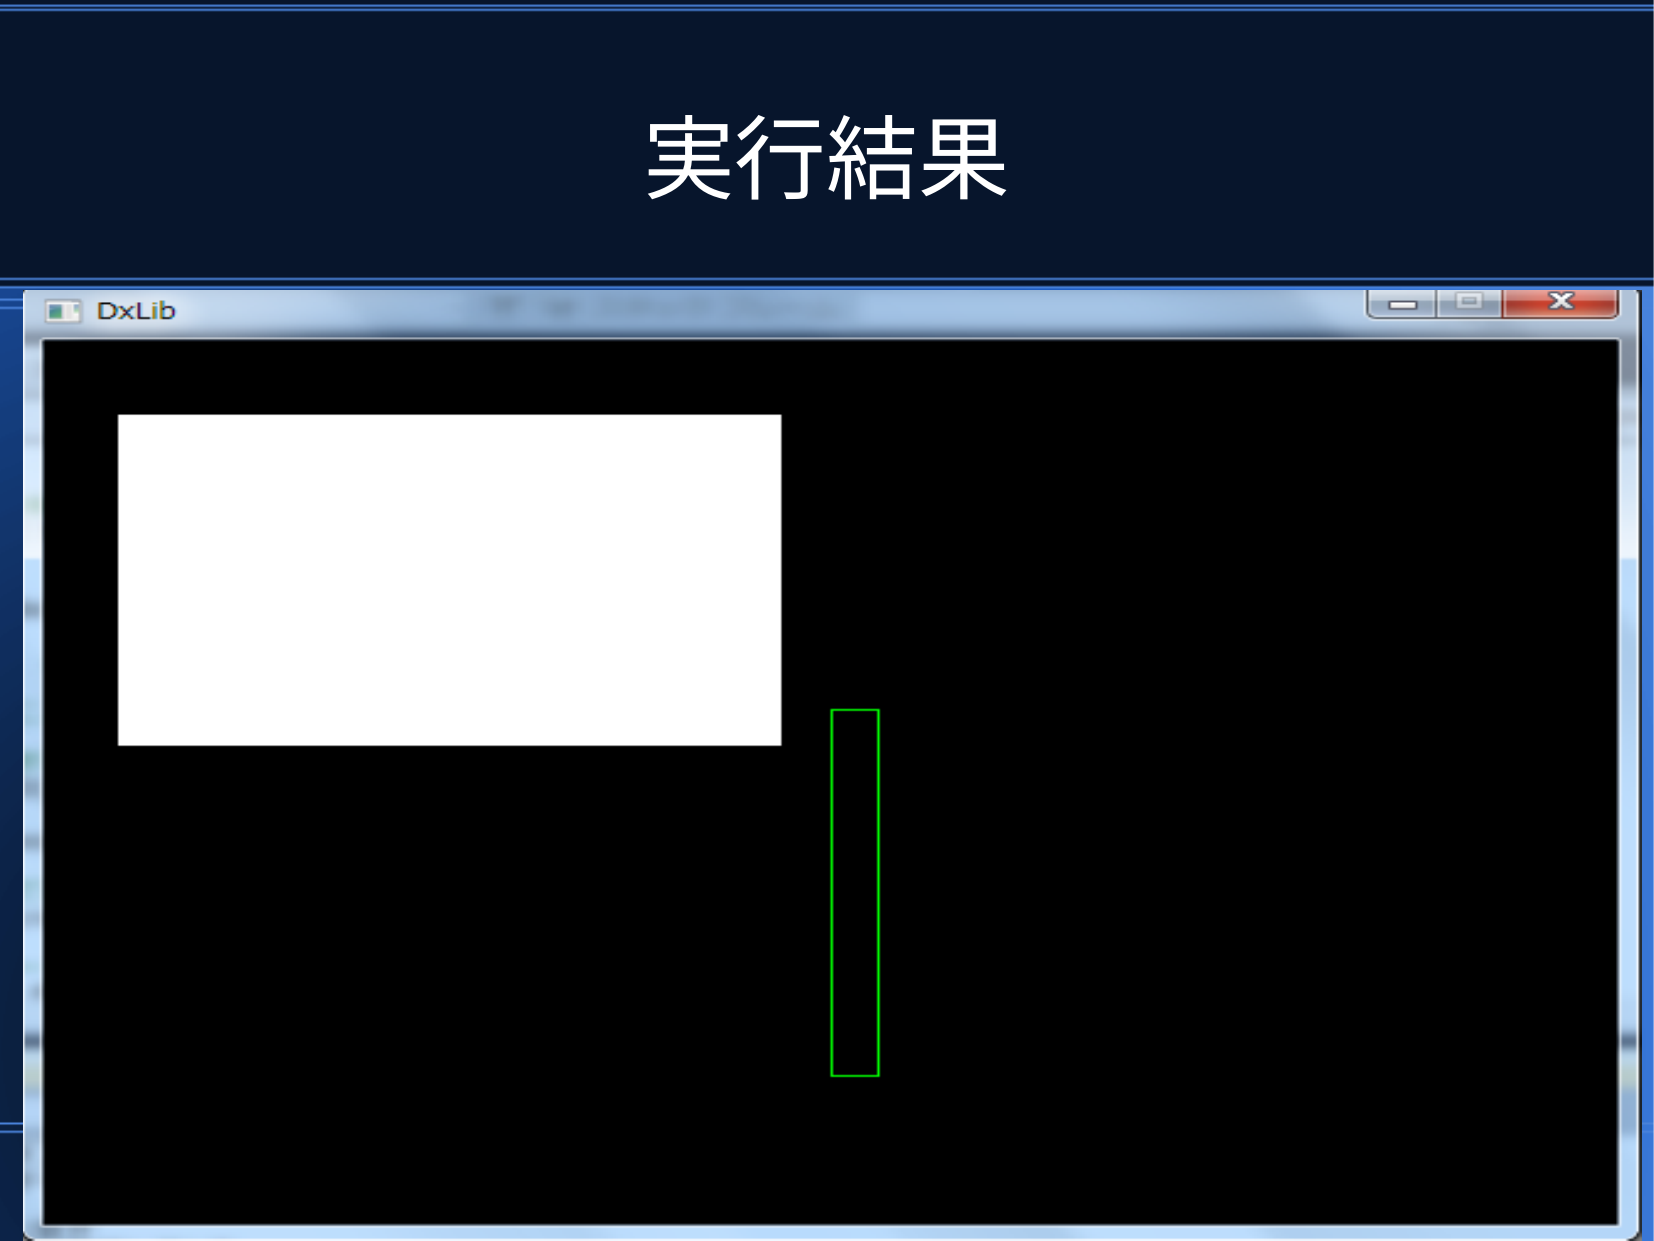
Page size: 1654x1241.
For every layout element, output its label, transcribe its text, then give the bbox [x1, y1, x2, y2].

title 実行結果 [82, 49, 1571, 257]
picture [0, 0, 1654, 1241]
